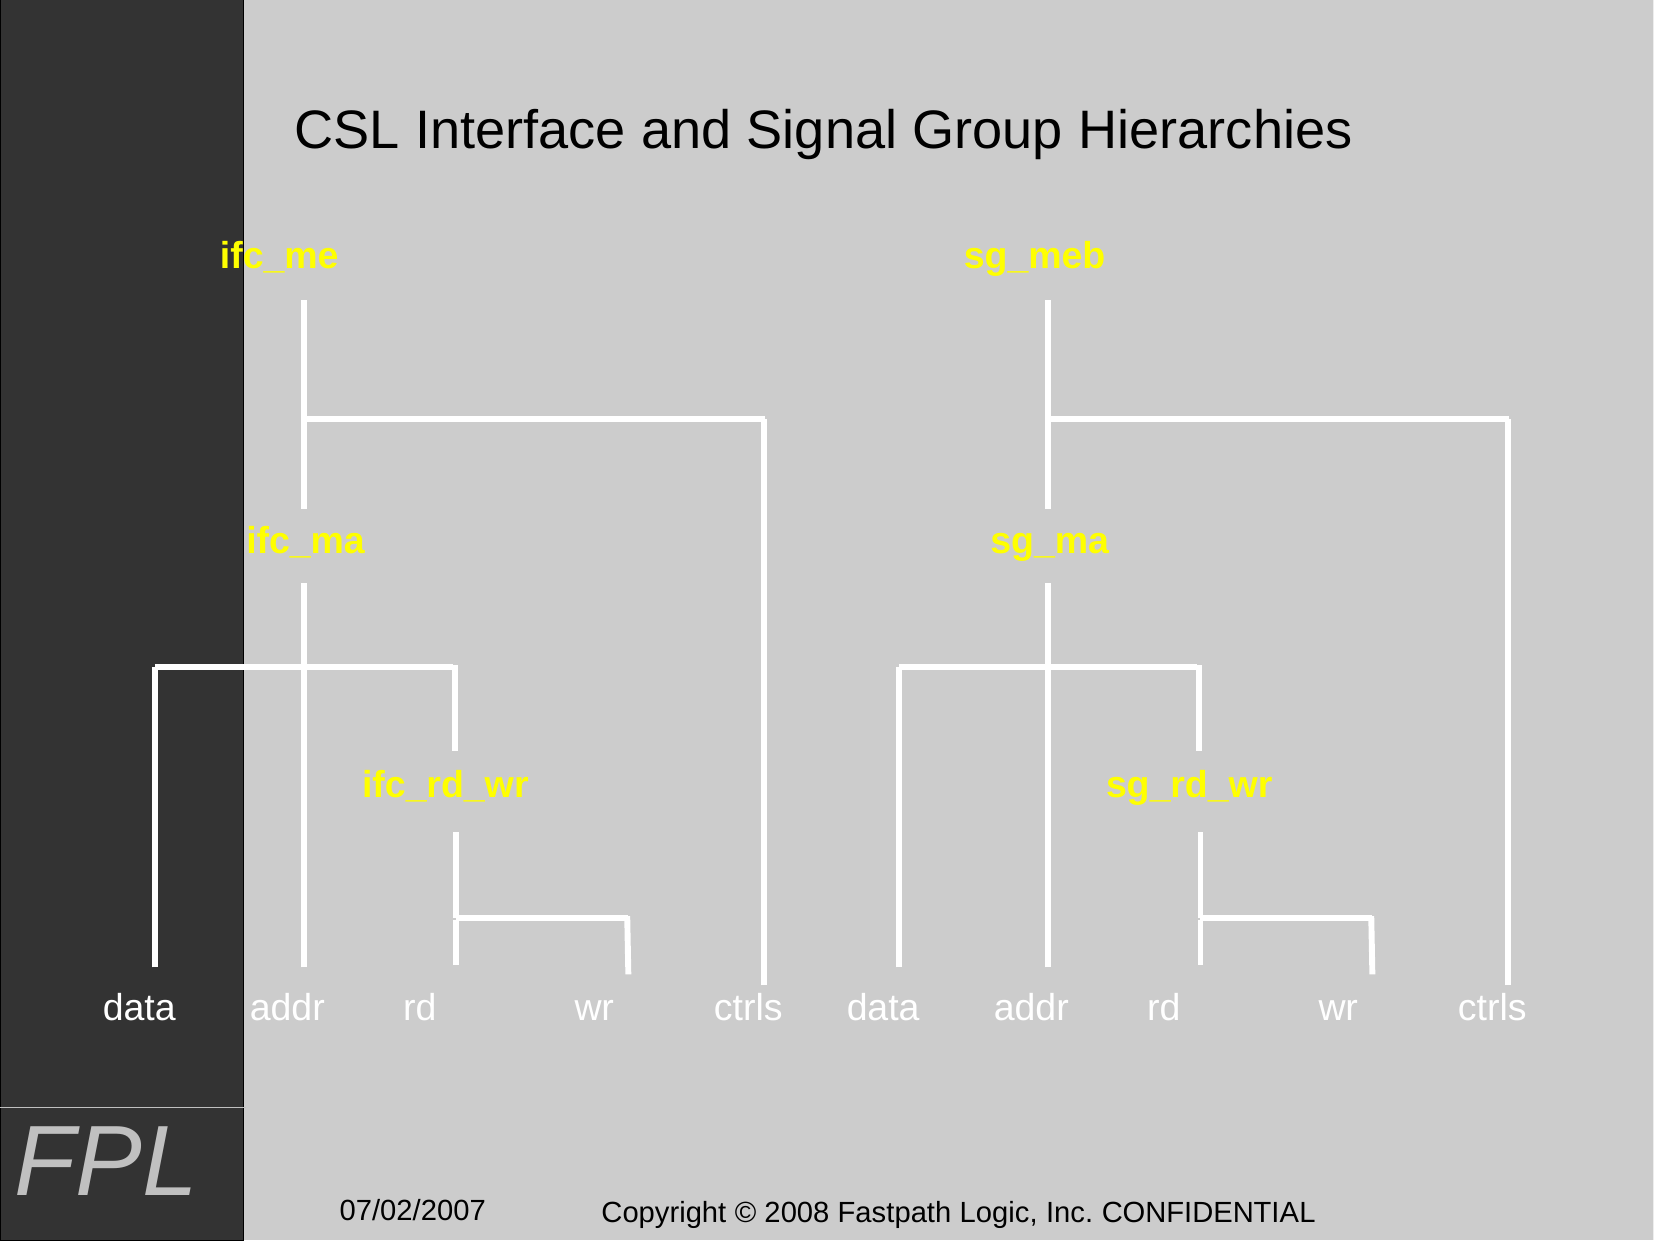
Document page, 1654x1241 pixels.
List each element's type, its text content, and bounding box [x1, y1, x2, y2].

text_box ifc_me [205, 229, 404, 307]
text_box ctrls [1443, 981, 1578, 1051]
text_box sg_meb [949, 229, 1148, 307]
text_box rd [1132, 981, 1244, 1045]
text_box ifc_rd_wr [347, 758, 568, 825]
text_box addr [979, 981, 1137, 1048]
text_box sg_ma [975, 515, 1143, 584]
text_box wr [1303, 981, 1435, 1056]
text_box ifc_ma [231, 515, 399, 584]
text_box rd [388, 981, 500, 1045]
text_box data [832, 981, 977, 1052]
text_box ctrls [699, 981, 834, 1051]
text_box addr [235, 981, 393, 1048]
title CSL Interface and Signal Group Hierarchies [118, 41, 1531, 219]
text_box data [88, 981, 233, 1052]
text_box sg_rd_wr [1091, 758, 1312, 825]
text_box wr [559, 981, 691, 1056]
